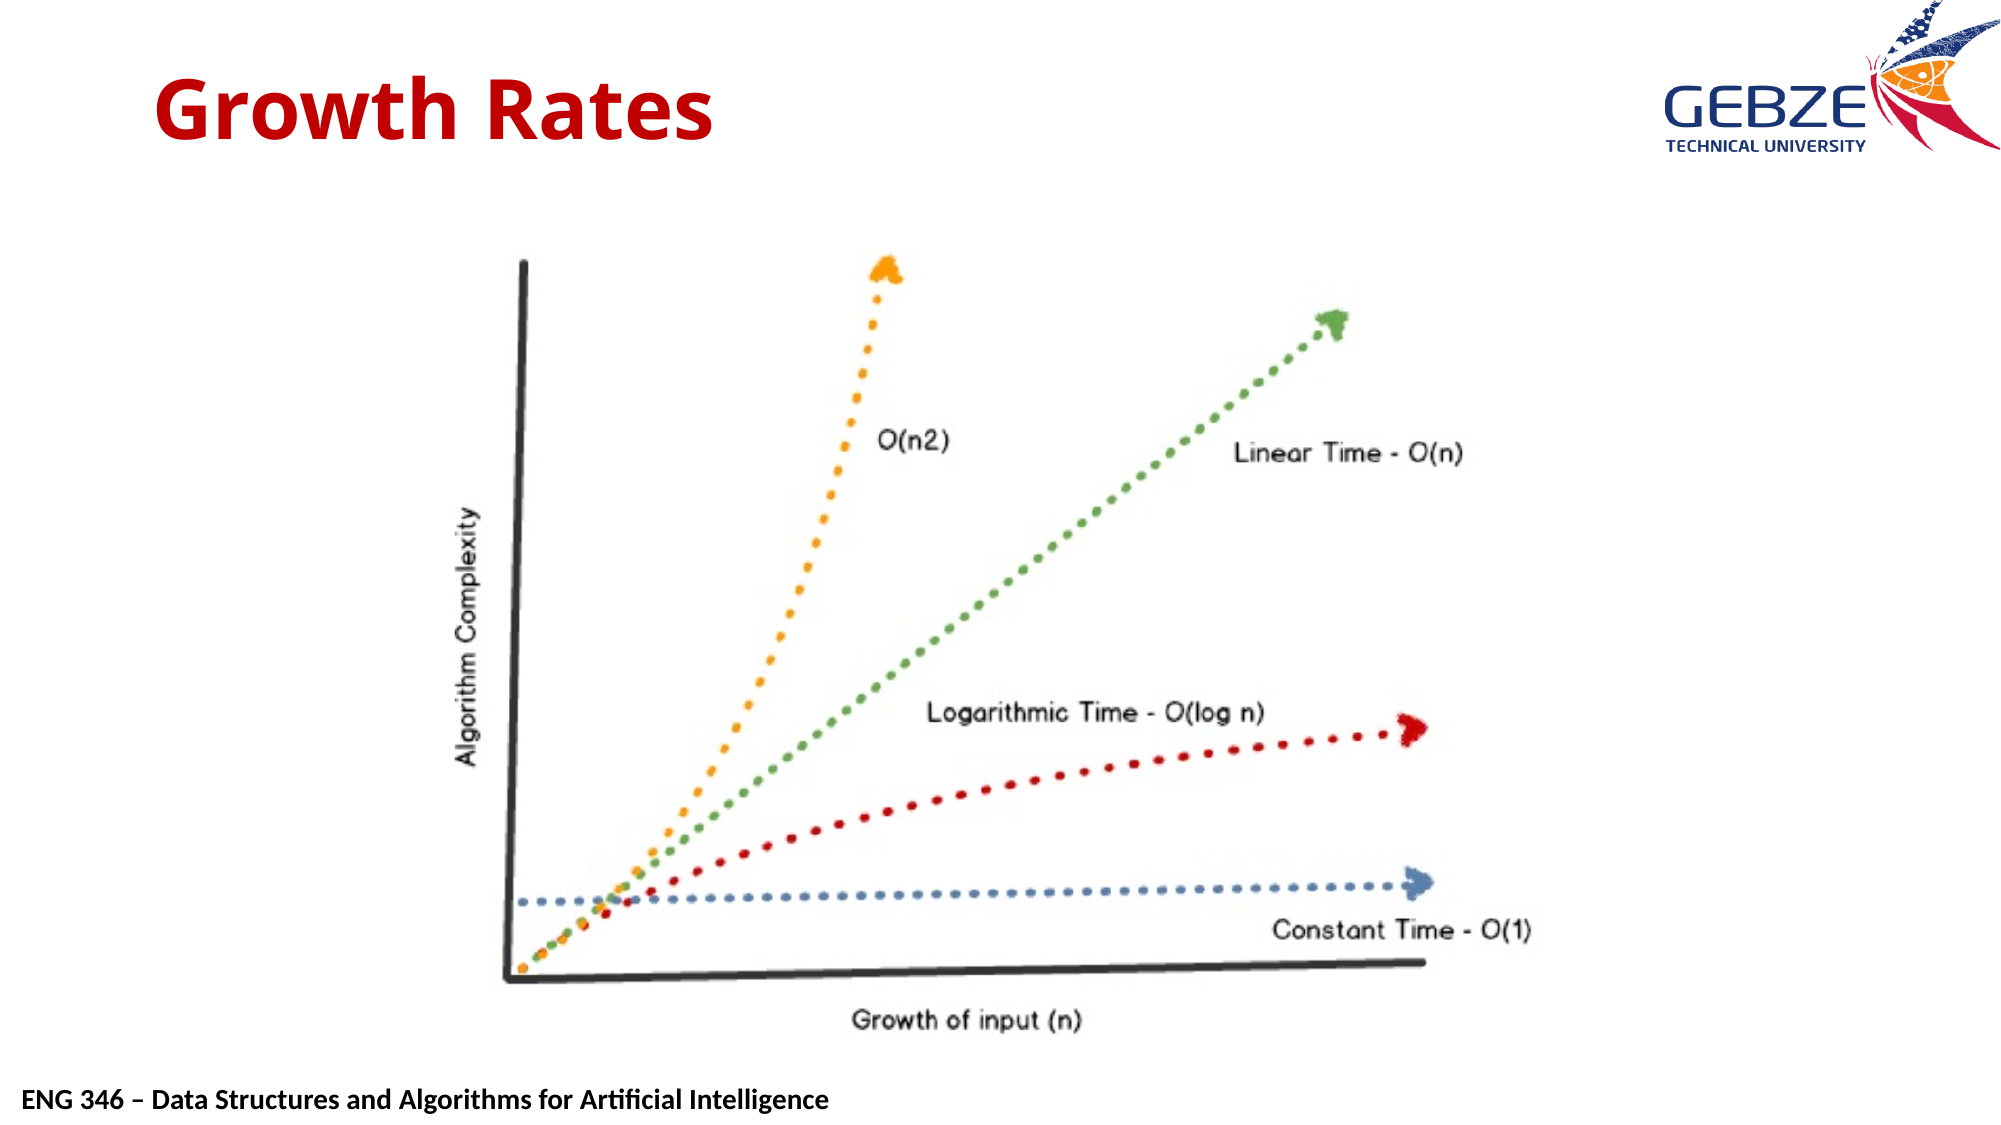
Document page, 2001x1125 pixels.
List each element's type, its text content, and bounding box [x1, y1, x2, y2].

picture [445, 237, 1555, 1059]
title Growth Rates [137, 59, 1863, 166]
picture [1665, 0, 2001, 152]
